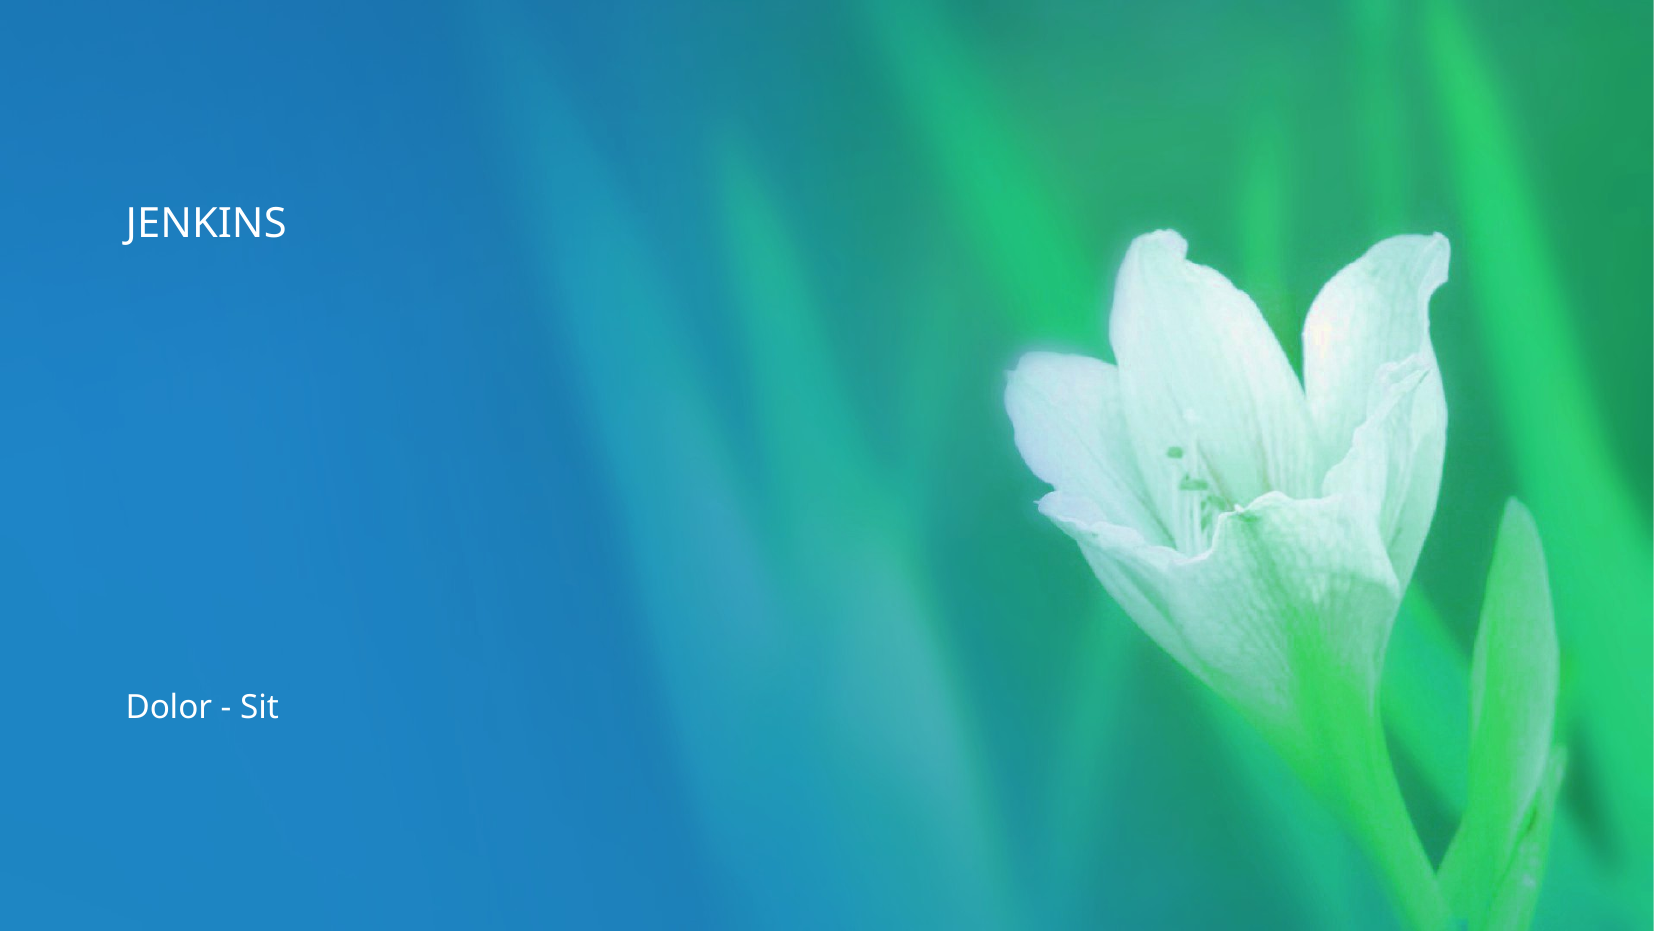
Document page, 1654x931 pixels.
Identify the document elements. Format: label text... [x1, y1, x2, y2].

text_box JENKINS [110, 188, 1156, 254]
text_box Dolor - Sit [110, 677, 591, 733]
picture [0, 0, 1654, 931]
